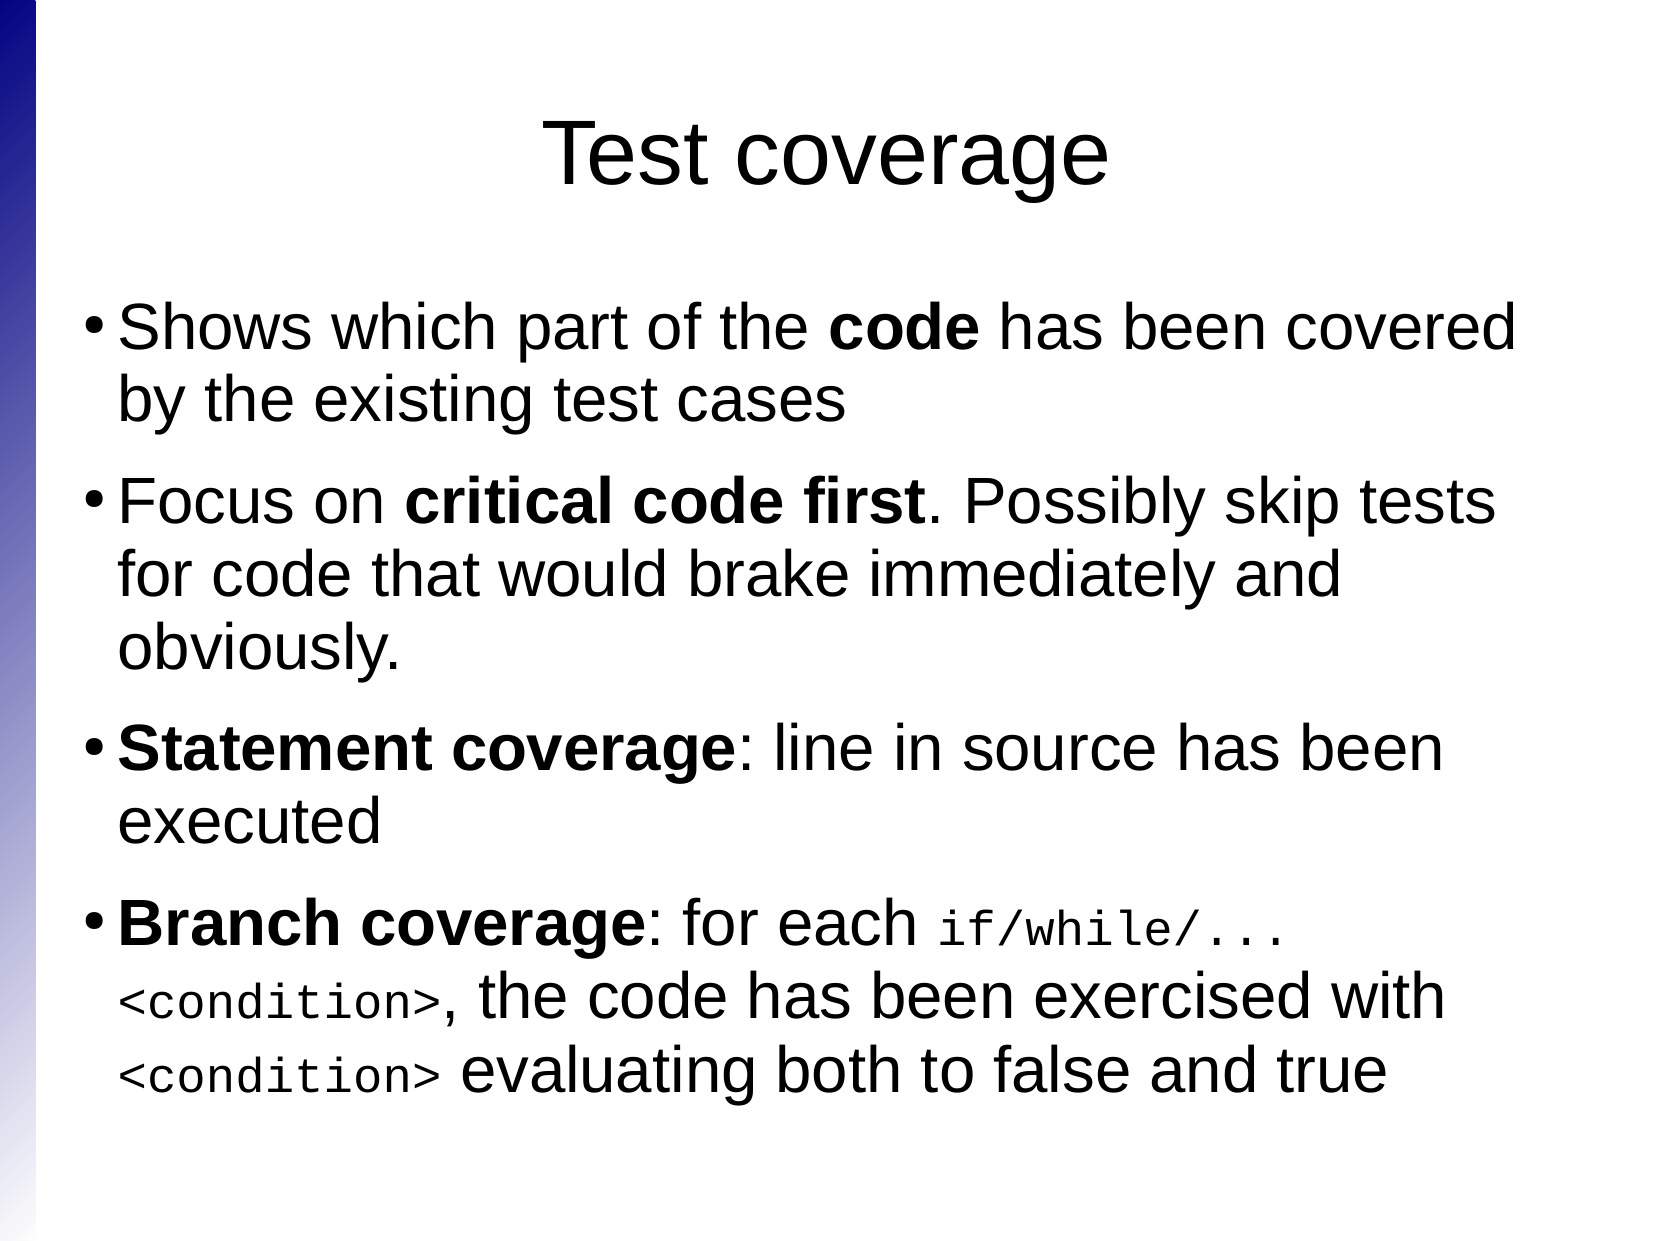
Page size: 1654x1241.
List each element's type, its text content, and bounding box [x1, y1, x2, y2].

title Test coverage [82, 49, 1571, 257]
list Shows which part of the code has been covered by the existing test cases Focus on critical code first. Possibly skip tests for code that would brake immediately and obviously. Statement coverage: line in source has been executed Branch coverage: for each if/while/... <condition>, the code has been exercised with <condition> evaluating both to false and true [82, 290, 1571, 1109]
